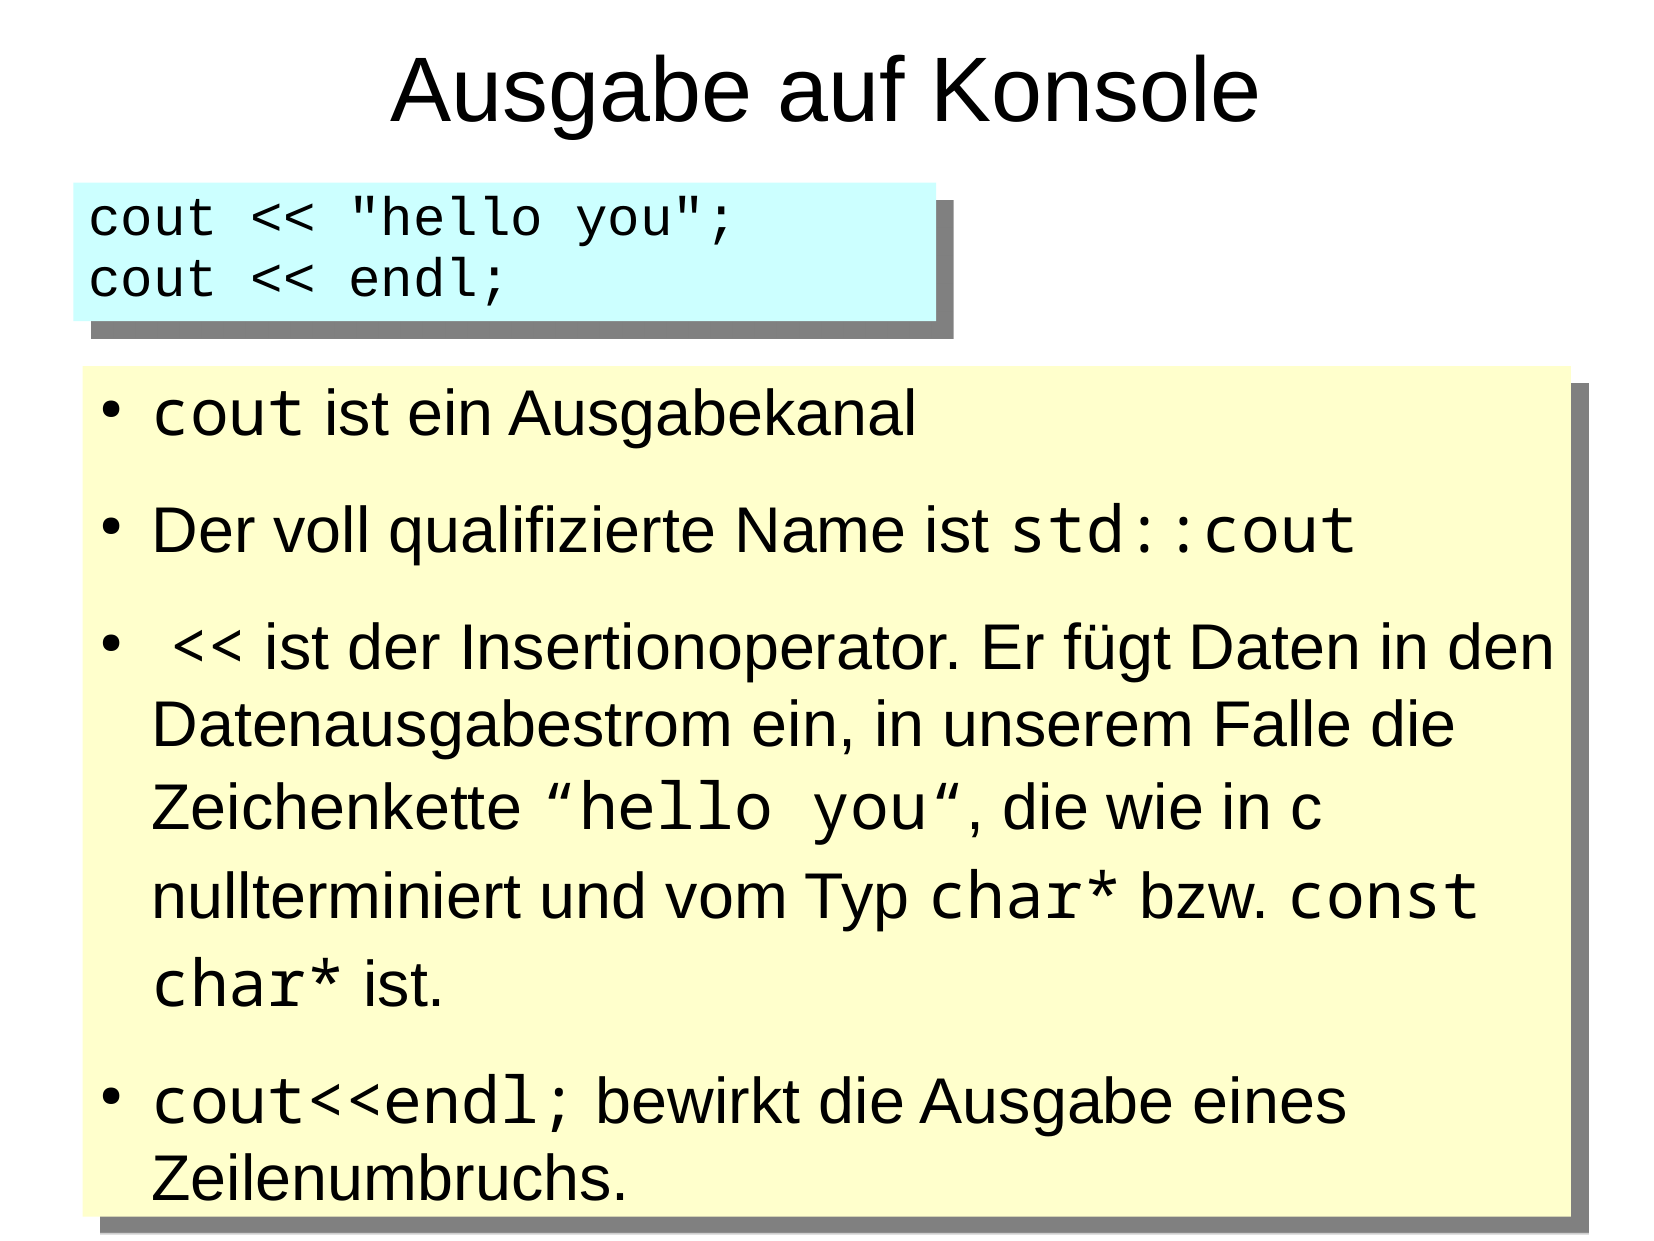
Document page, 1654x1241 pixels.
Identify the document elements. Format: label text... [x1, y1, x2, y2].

text_box cout << "hello you"; cout << endl; [73, 182, 937, 322]
list cout ist ein Ausgabekanal Der voll qualifizierte Name ist std::cout << ist der Insertionoperator. Er fügt Daten in den Datenausgabestrom ein, in unserem Falle die Zeichenkette “hello you“, die wie in c nullterminiert und vom Typ char* bzw. const char* ist. cout<<endl; bewirkt die Ausgabe eines Zeilenumbruchs. [82, 366, 1571, 1217]
title Ausgabe auf Konsole [82, 25, 1571, 154]
